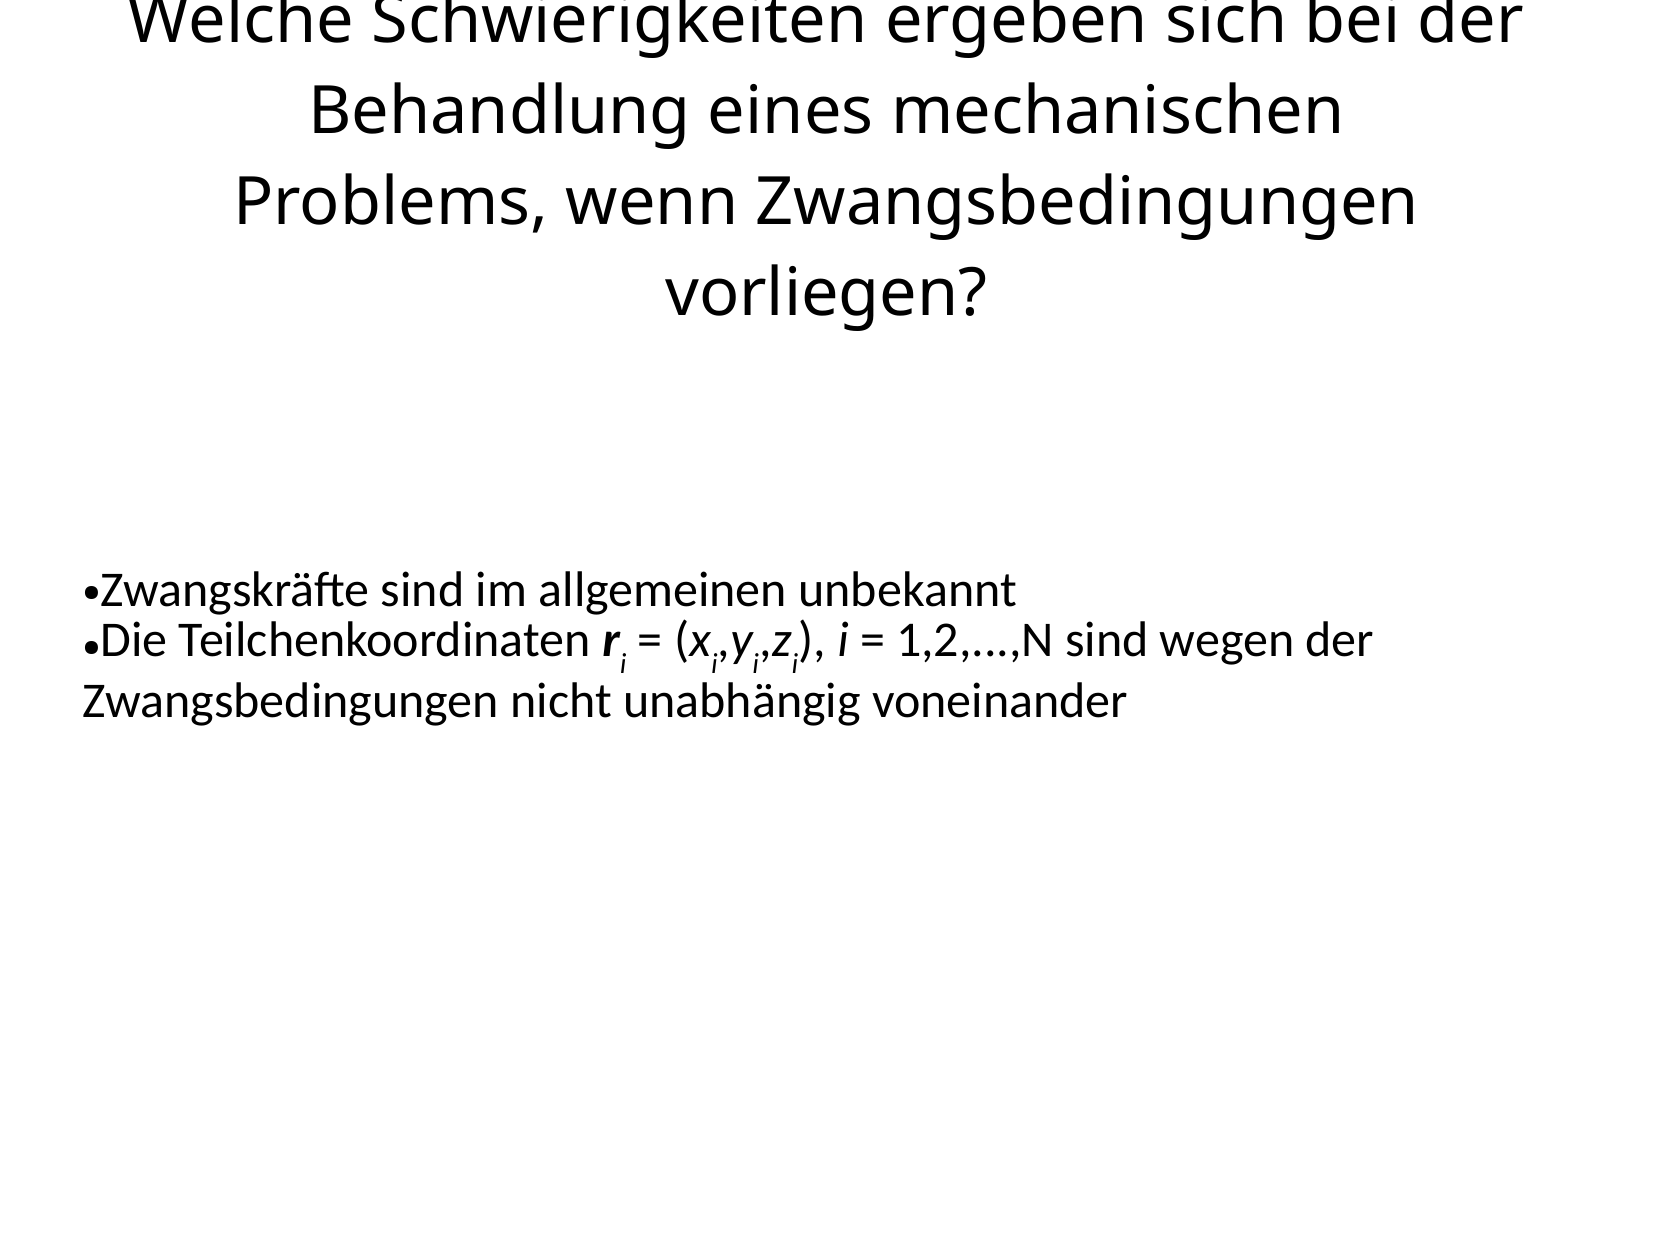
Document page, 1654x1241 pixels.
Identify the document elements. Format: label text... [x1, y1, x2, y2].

subtitle Zwangskräfte sind im allgemeinen unbekannt Die Teilchenkoordinaten ri = (xi,yi,zi), i = 1,2,...,N sind wegen der Zwangsbedingungen nicht unabhängig voneinander [82, 290, 1571, 1010]
title Welche Schwierigkeiten ergeben sich bei der Behandlung eines mechanischen Problems, wenn Zwangsbedingungen vorliegen? [82, 19, 1571, 287]
